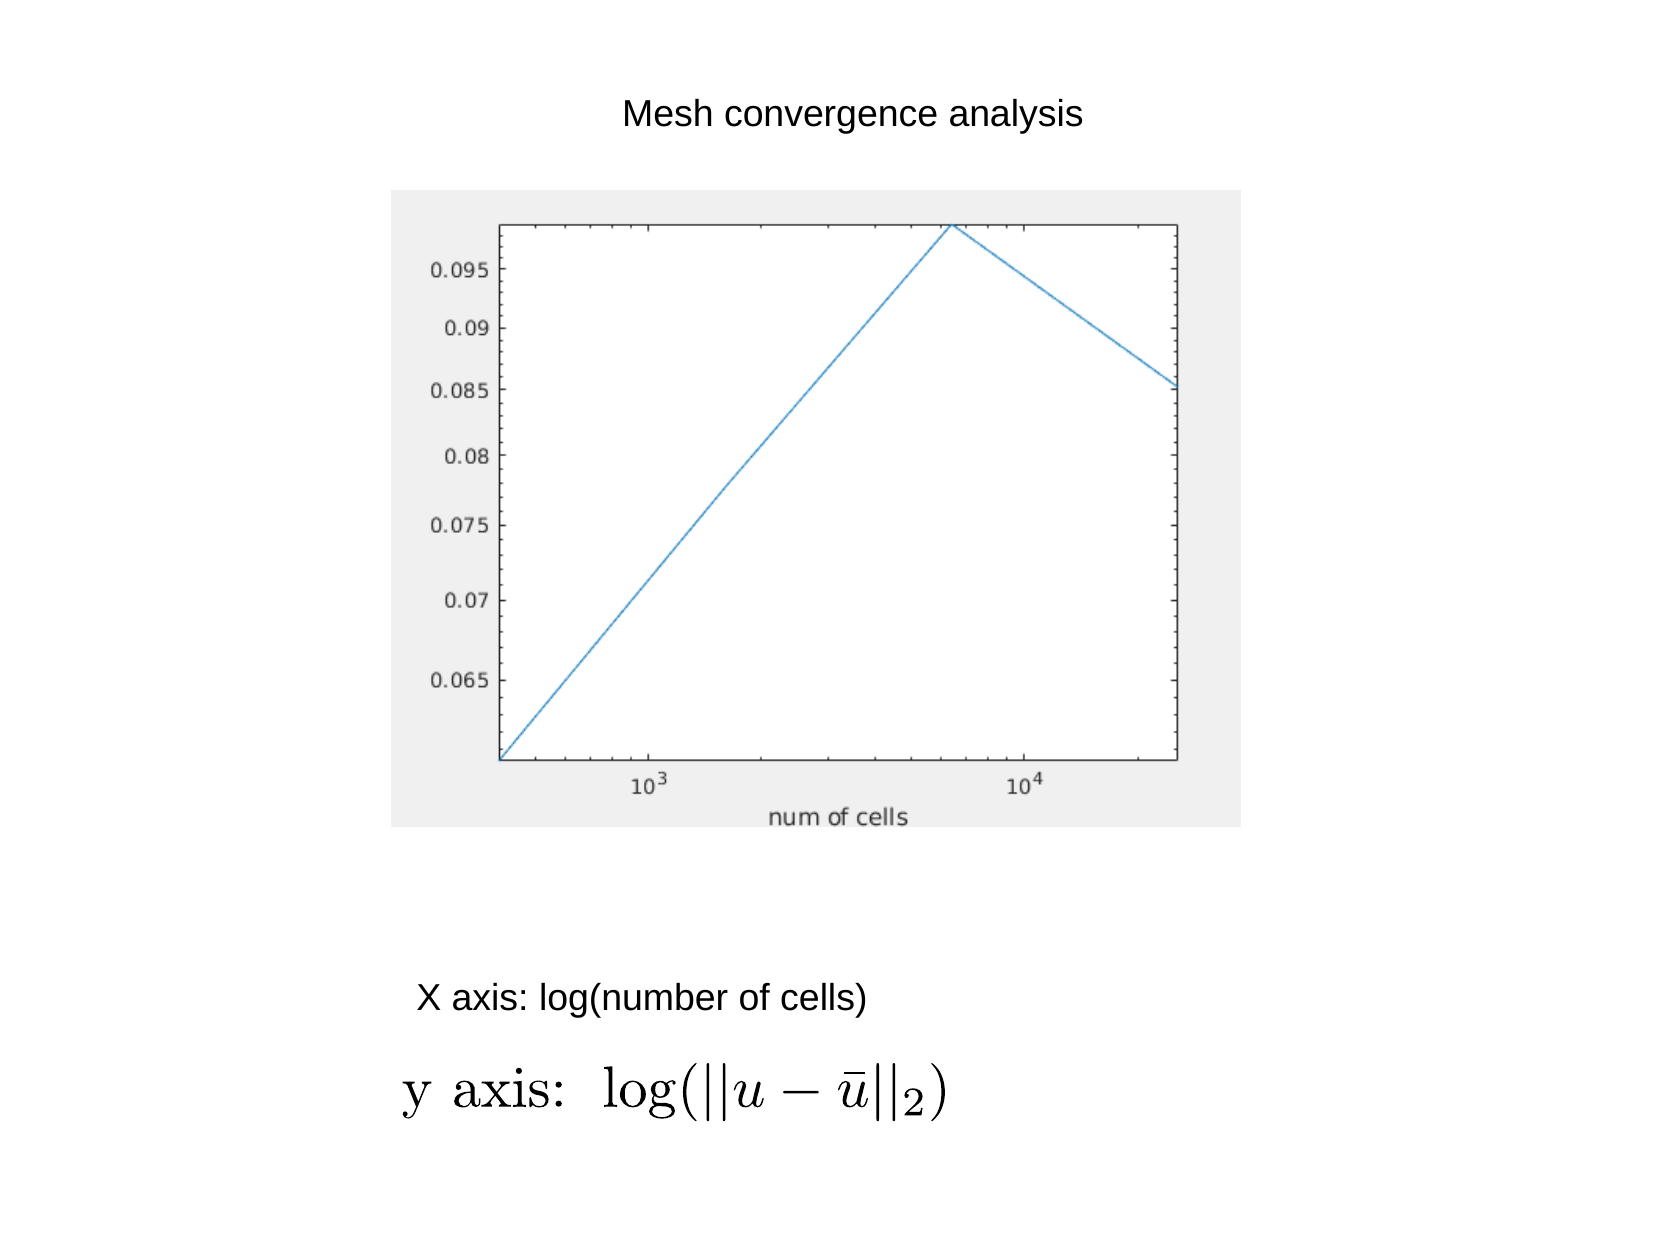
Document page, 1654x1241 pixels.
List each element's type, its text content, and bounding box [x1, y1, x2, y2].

picture [391, 190, 1241, 827]
text_box [402, 1062, 945, 1122]
text_box Mesh convergence analysis [607, 84, 1099, 142]
text_box X axis: log(number of cells) [401, 968, 883, 1026]
